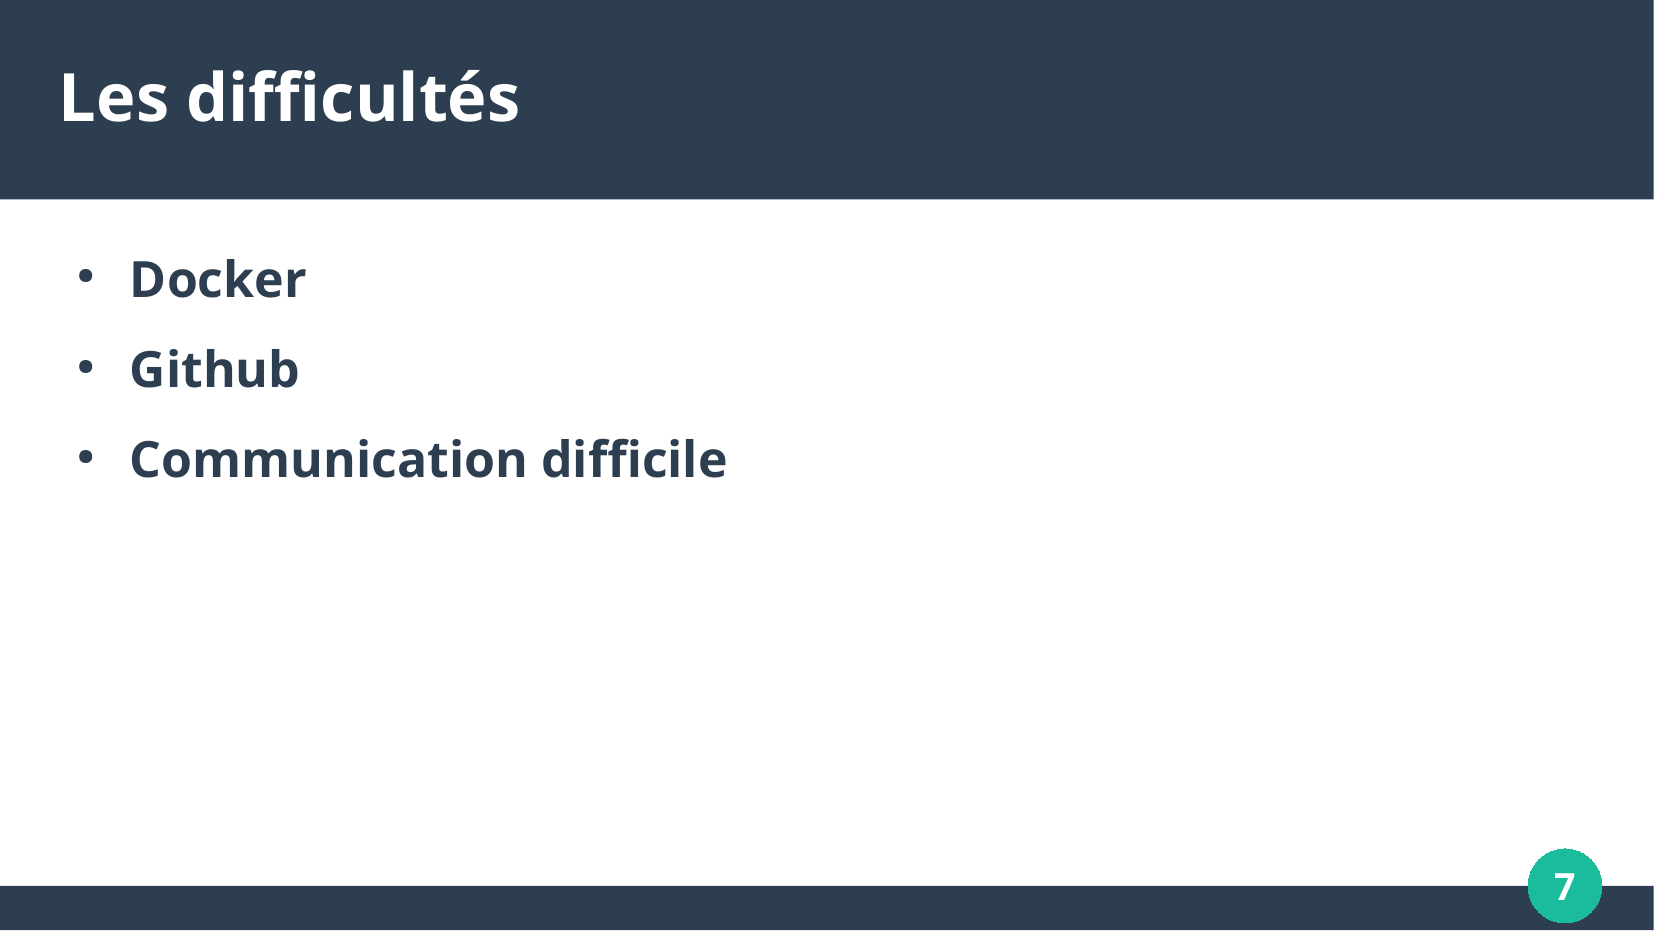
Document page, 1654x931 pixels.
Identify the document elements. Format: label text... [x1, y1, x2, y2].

title Les difficultés [59, 37, 1595, 155]
list Docker Github Communication difficile [59, 243, 1595, 864]
